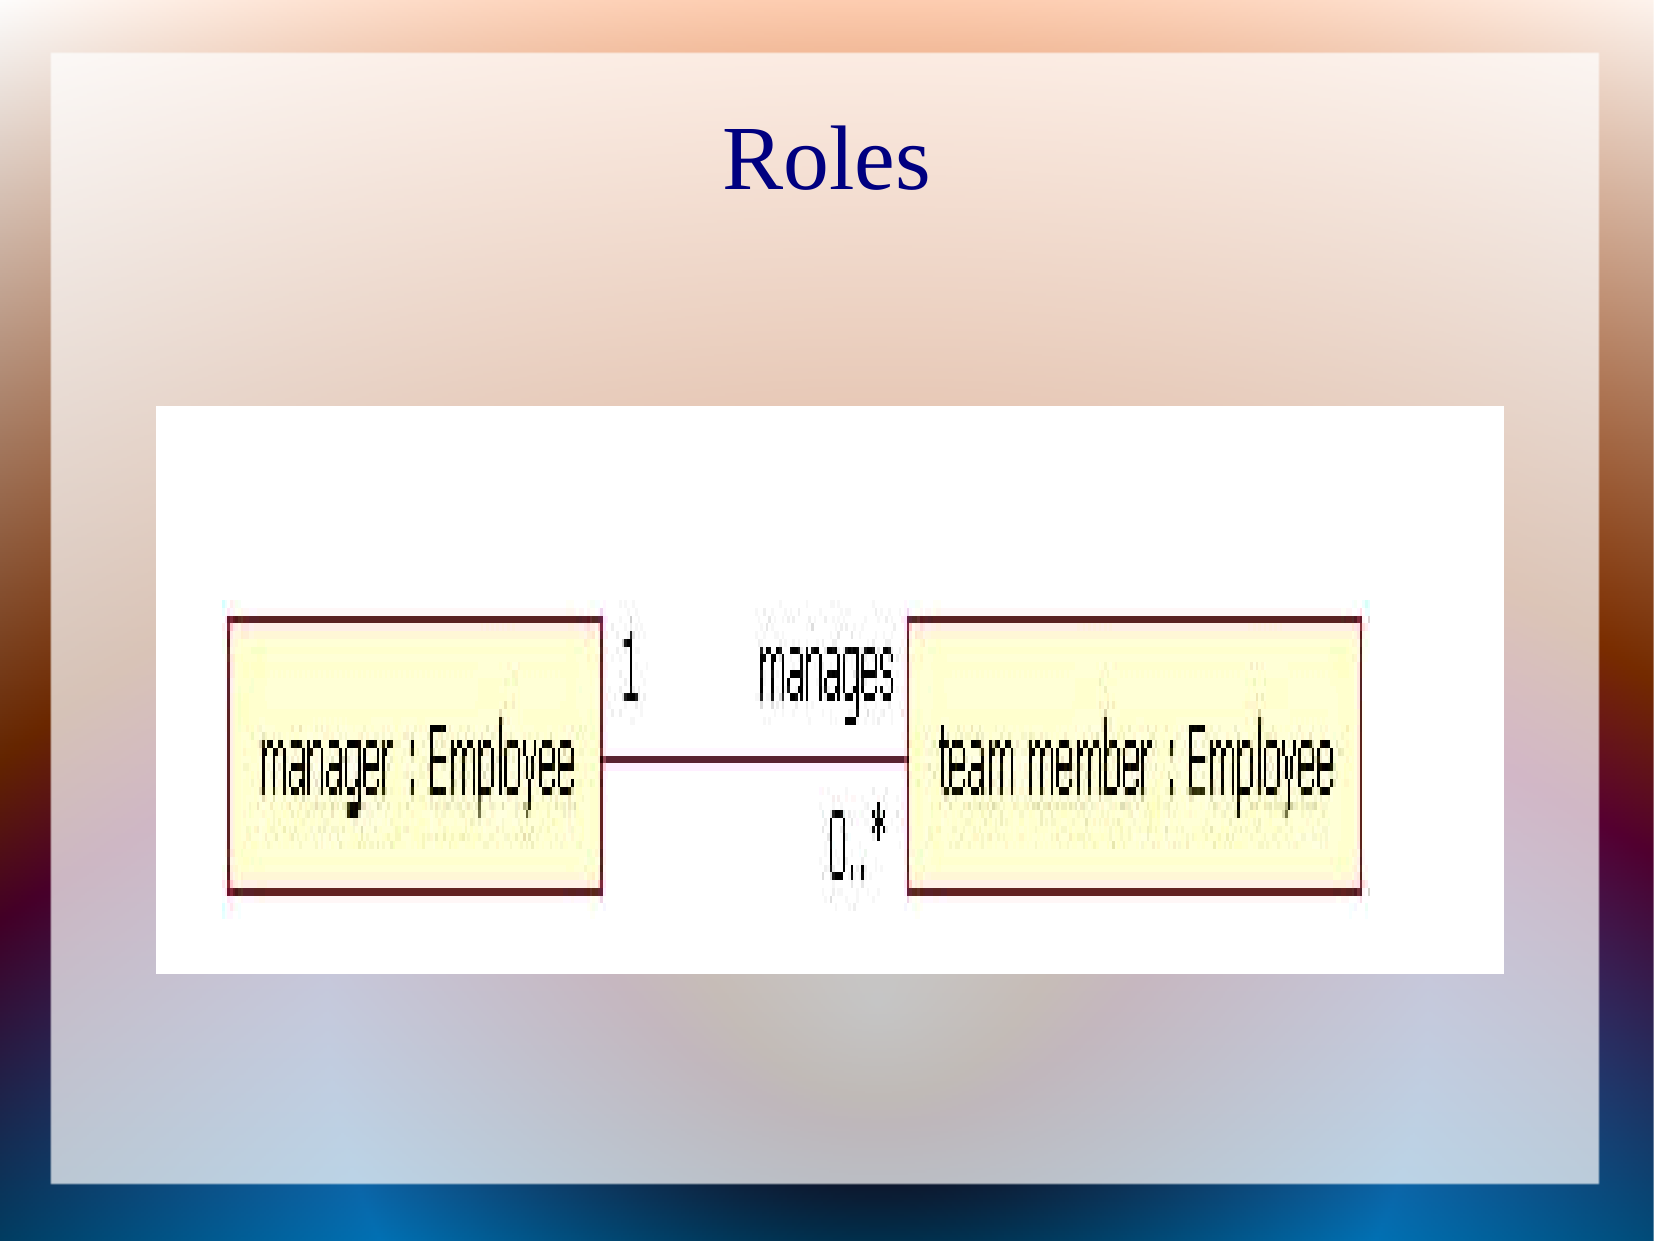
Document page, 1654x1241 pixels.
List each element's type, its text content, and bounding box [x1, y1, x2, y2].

title Roles [82, 55, 1571, 263]
picture [0, 0, 1654, 1241]
